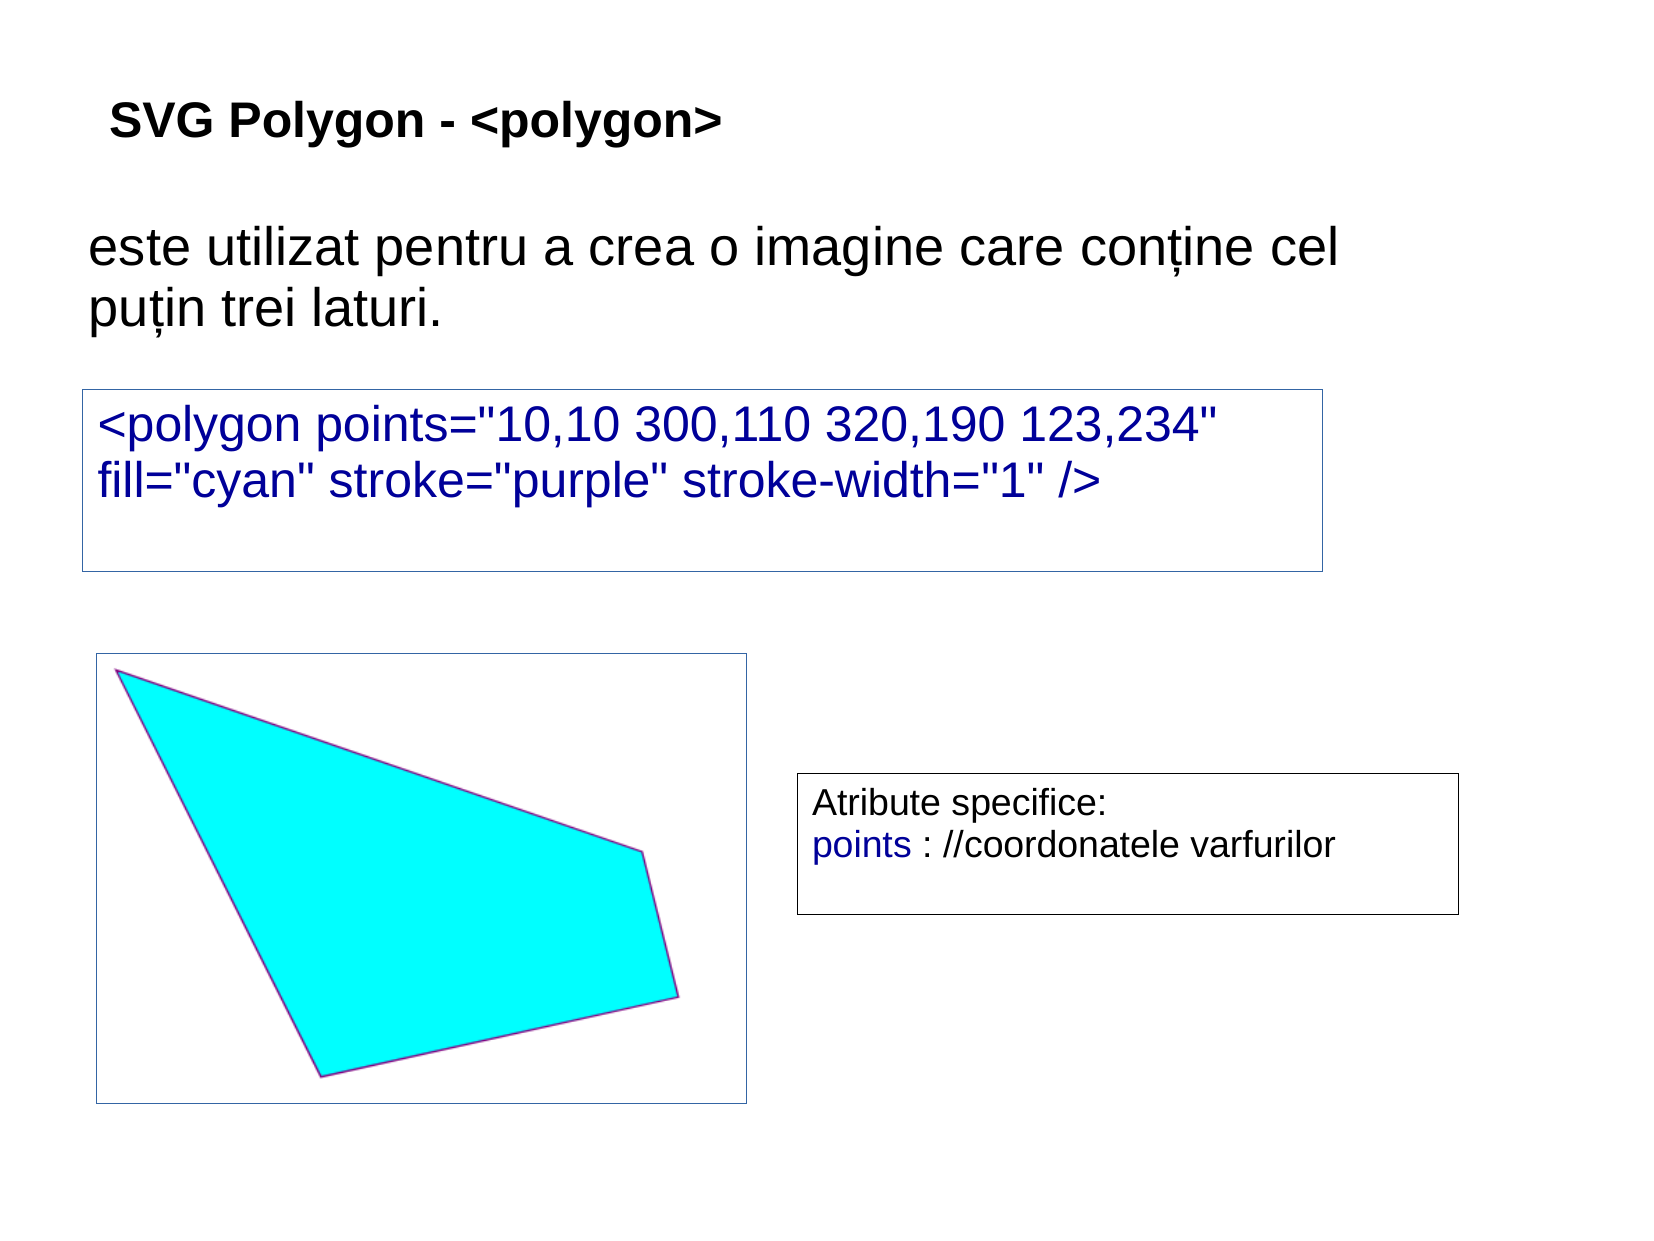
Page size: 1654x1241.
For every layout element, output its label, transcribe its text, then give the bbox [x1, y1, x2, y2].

text_box Atribute specifice: points : //coordonatele varfurilor [797, 773, 1459, 915]
text_box <polygon points="10,10 300,110 320,190 123,234" fill="cyan" stroke="purple" stroke-width="1" /> [82, 389, 1323, 572]
text_box SVG Polygon - <polygon> [94, 85, 1174, 209]
text_box este utilizat pentru a crea o imagine care conține cel puțin trei laturi. [74, 209, 1382, 346]
picture [96, 653, 747, 1104]
